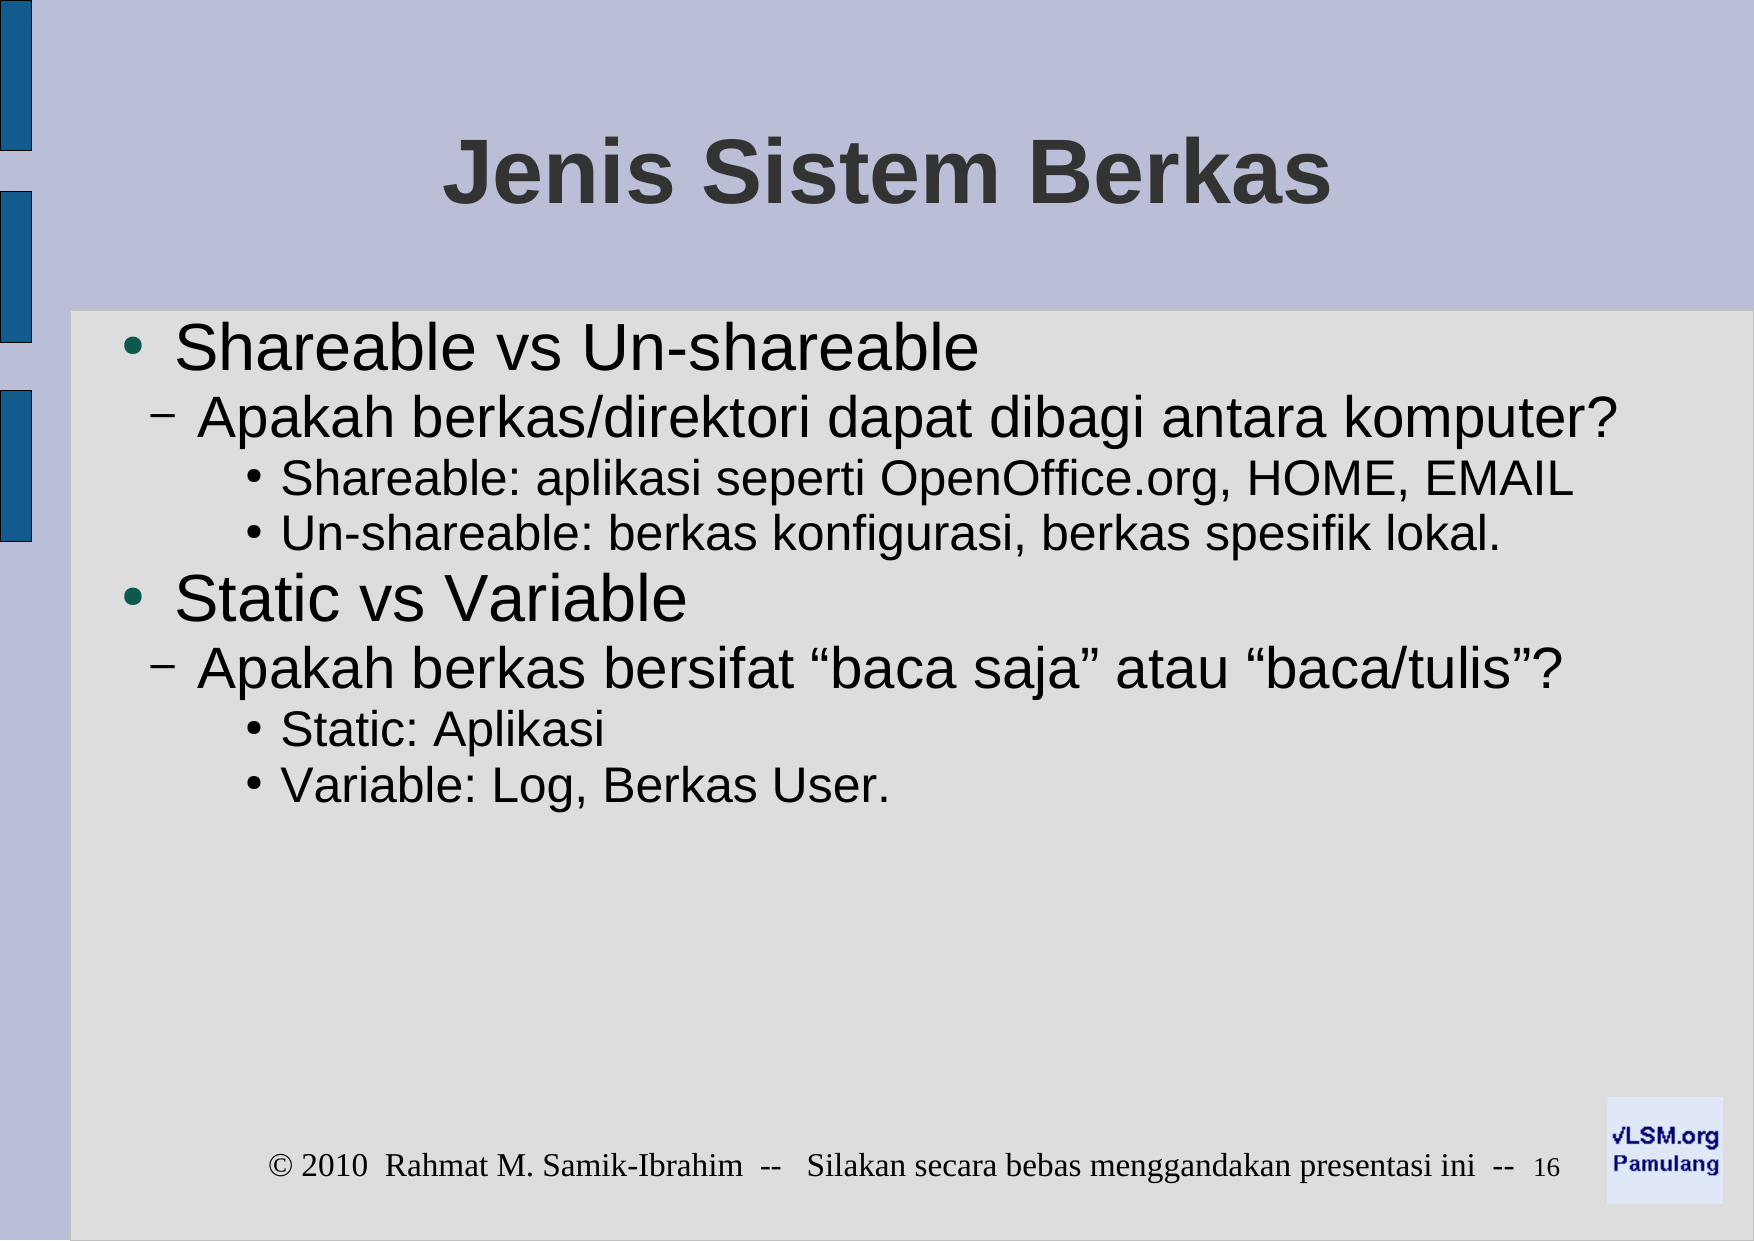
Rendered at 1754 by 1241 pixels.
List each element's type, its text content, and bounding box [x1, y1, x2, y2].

picture [1607, 1097, 1723, 1204]
title Jenis Sistem Berkas [77, 99, 1700, 244]
list Shareable vs Un-shareable Apakah berkas/direktori dapat dibagi antara komputer? Shareable: aplikasi seperti OpenOffice.org, HOME, EMAIL Un-shareable: berkas konfigurasi, berkas spesifik lokal. Static vs Variable Apakah berkas bersifat “baca saja” atau “baca/tulis”? Static: Aplikasi Variable: Log, Berkas User. [103, 310, 1674, 1102]
